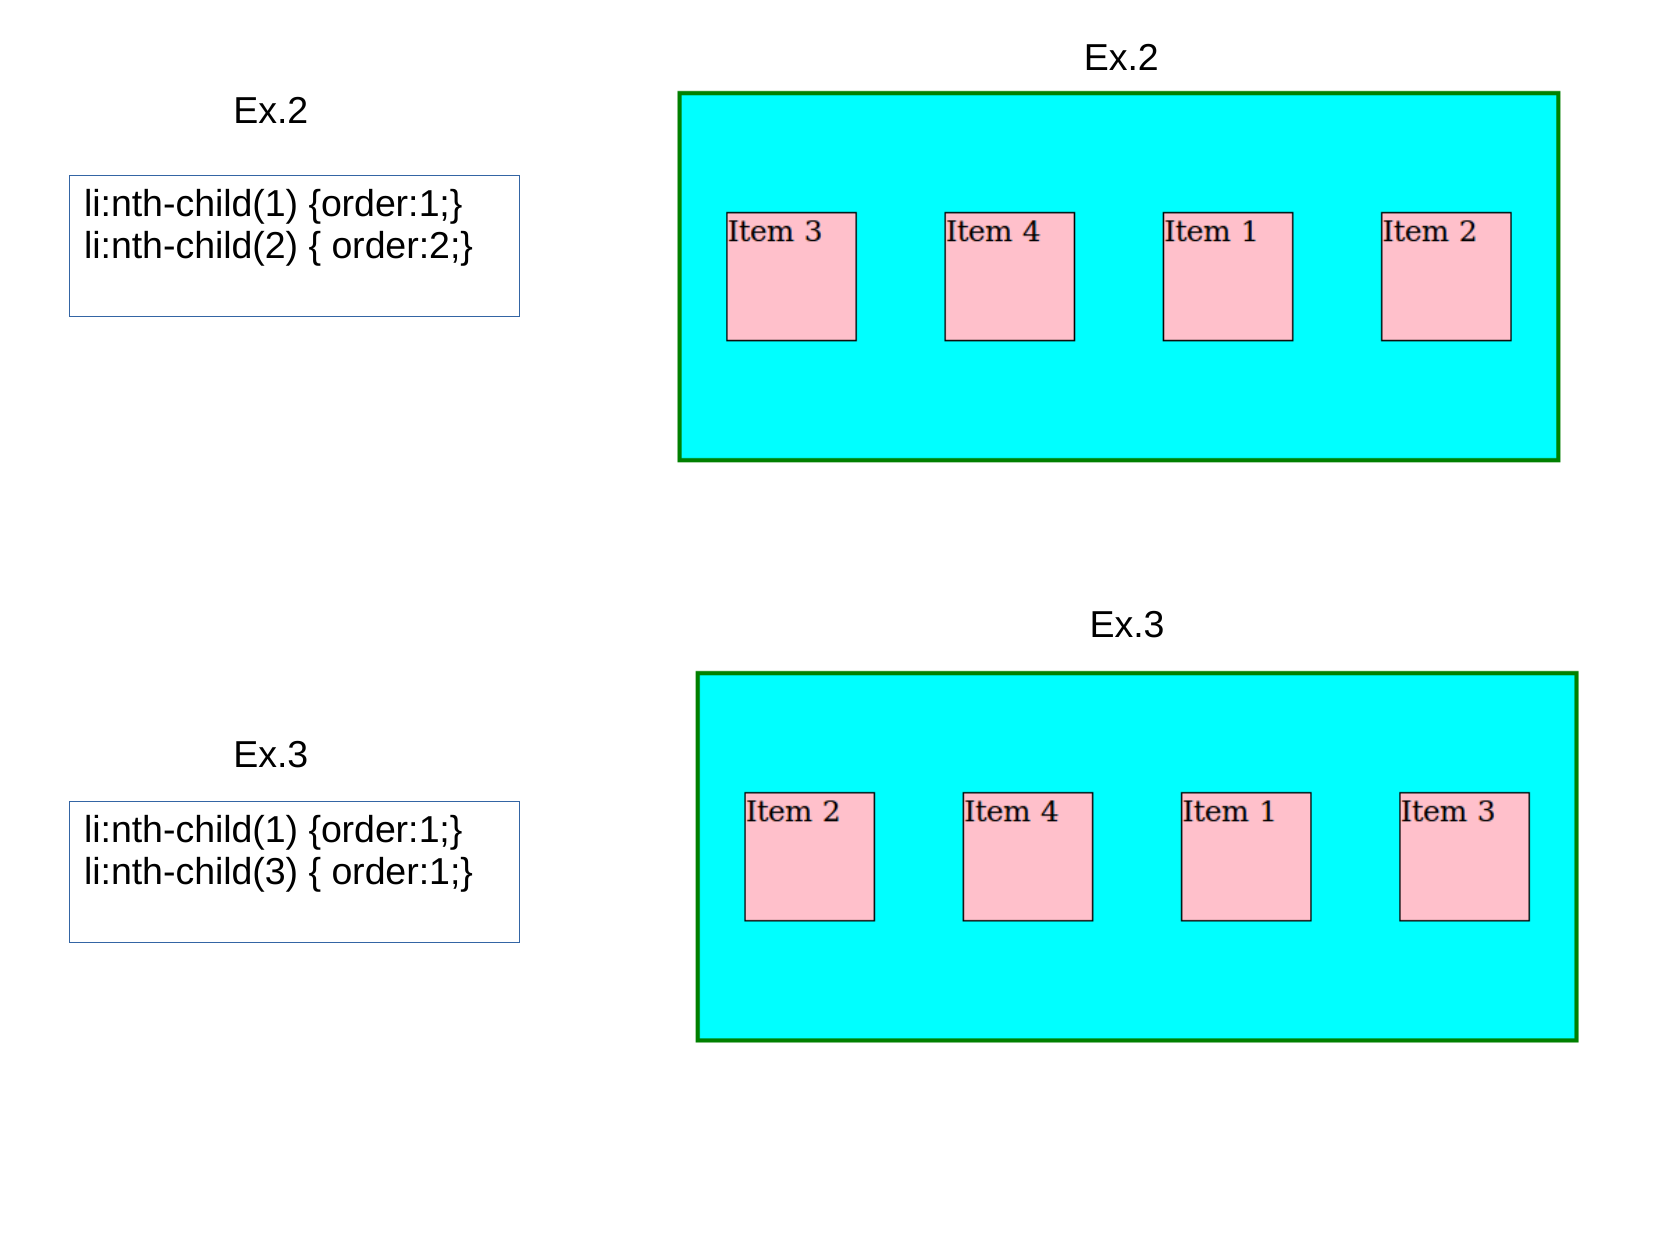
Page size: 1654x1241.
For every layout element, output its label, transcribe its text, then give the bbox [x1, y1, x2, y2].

text_box Ex.3 [218, 726, 324, 783]
picture [682, 642, 1608, 1090]
text_box li:nth-child(1) {order:1;} li:nth-child(2) { order:2;} [69, 175, 520, 317]
text_box Ex.2 [1068, 29, 1174, 87]
text_box Ex.2 [218, 82, 324, 140]
picture [668, 62, 1587, 500]
text_box li:nth-child(1) {order:1;} li:nth-child(3) { order:1;} [69, 801, 520, 943]
text_box Ex.3 [1074, 596, 1180, 654]
